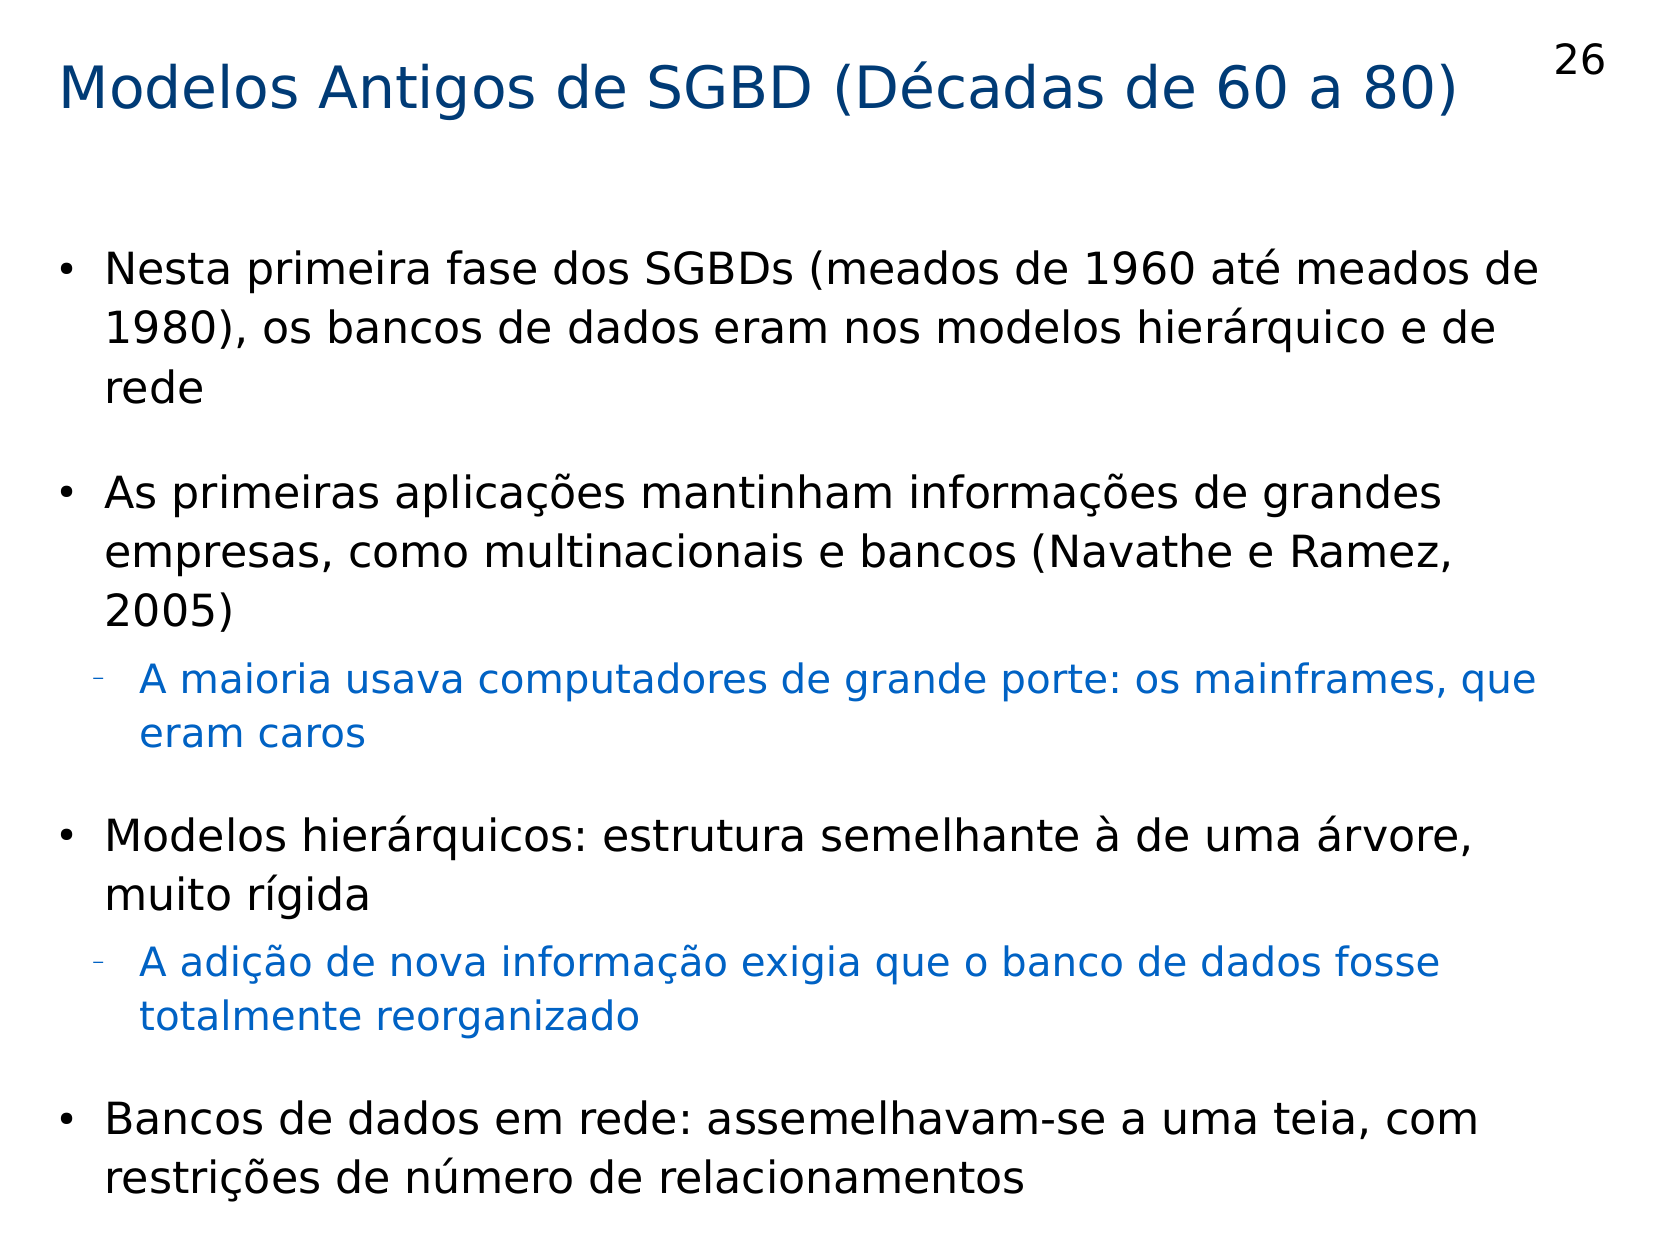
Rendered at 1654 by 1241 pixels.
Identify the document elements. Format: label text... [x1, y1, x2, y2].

title Modelos Antigos de SGBD (Décadas de 60 a 80) [59, 29, 1506, 148]
list Nesta primeira fase dos SGBDs (meados de 1960 até meados de 1980), os bancos de dados eram nos modelos hierárquico e de rede As primeiras aplicações mantinham informações de grandes empresas, como multinacionais e bancos (Navathe e Ramez, 2005) A maioria usava computadores de grande porte: os mainframes, que eram caros Modelos hierárquicos: estrutura semelhante à de uma árvore, muito rígida A adição de nova informação exigia que o banco de dados fosse totalmente reorganizado Bancos de dados em rede: assemelhavam-se a uma teia, com restrições de número de relacionamentos [59, 236, 1595, 1211]
